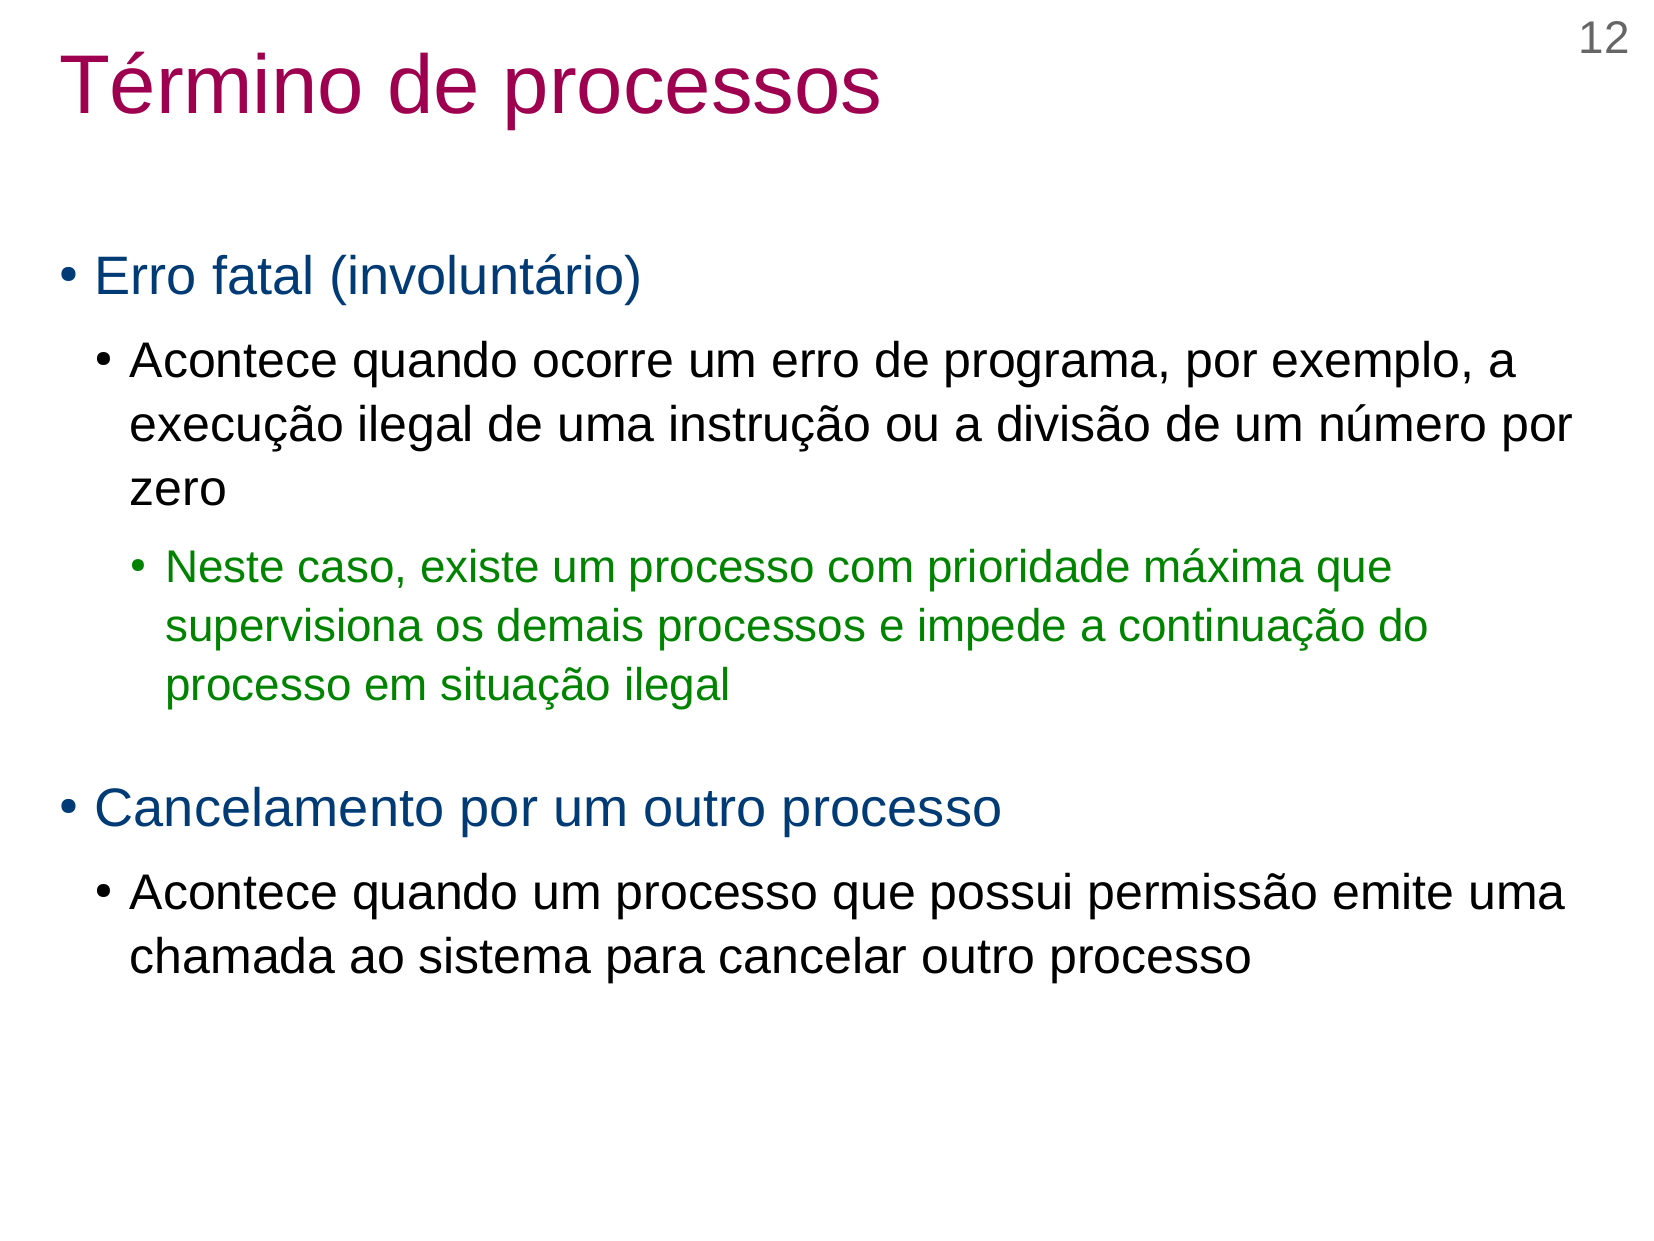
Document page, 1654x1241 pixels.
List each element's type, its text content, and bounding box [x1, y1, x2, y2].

list Erro fatal (involuntário) Acontece quando ocorre um erro de programa, por exemplo, a execução ilegal de uma instrução ou a divisão de um número por zero Neste caso, existe um processo com prioridade máxima que supervisiona os demais processos e impede a continuação do processo em situação ilegal Cancelamento por um outro processo Acontece quando um processo que possui permissão emite uma chamada ao sistema para cancelar outro processo [59, 236, 1595, 1211]
title Término de processos [59, 29, 1595, 148]
